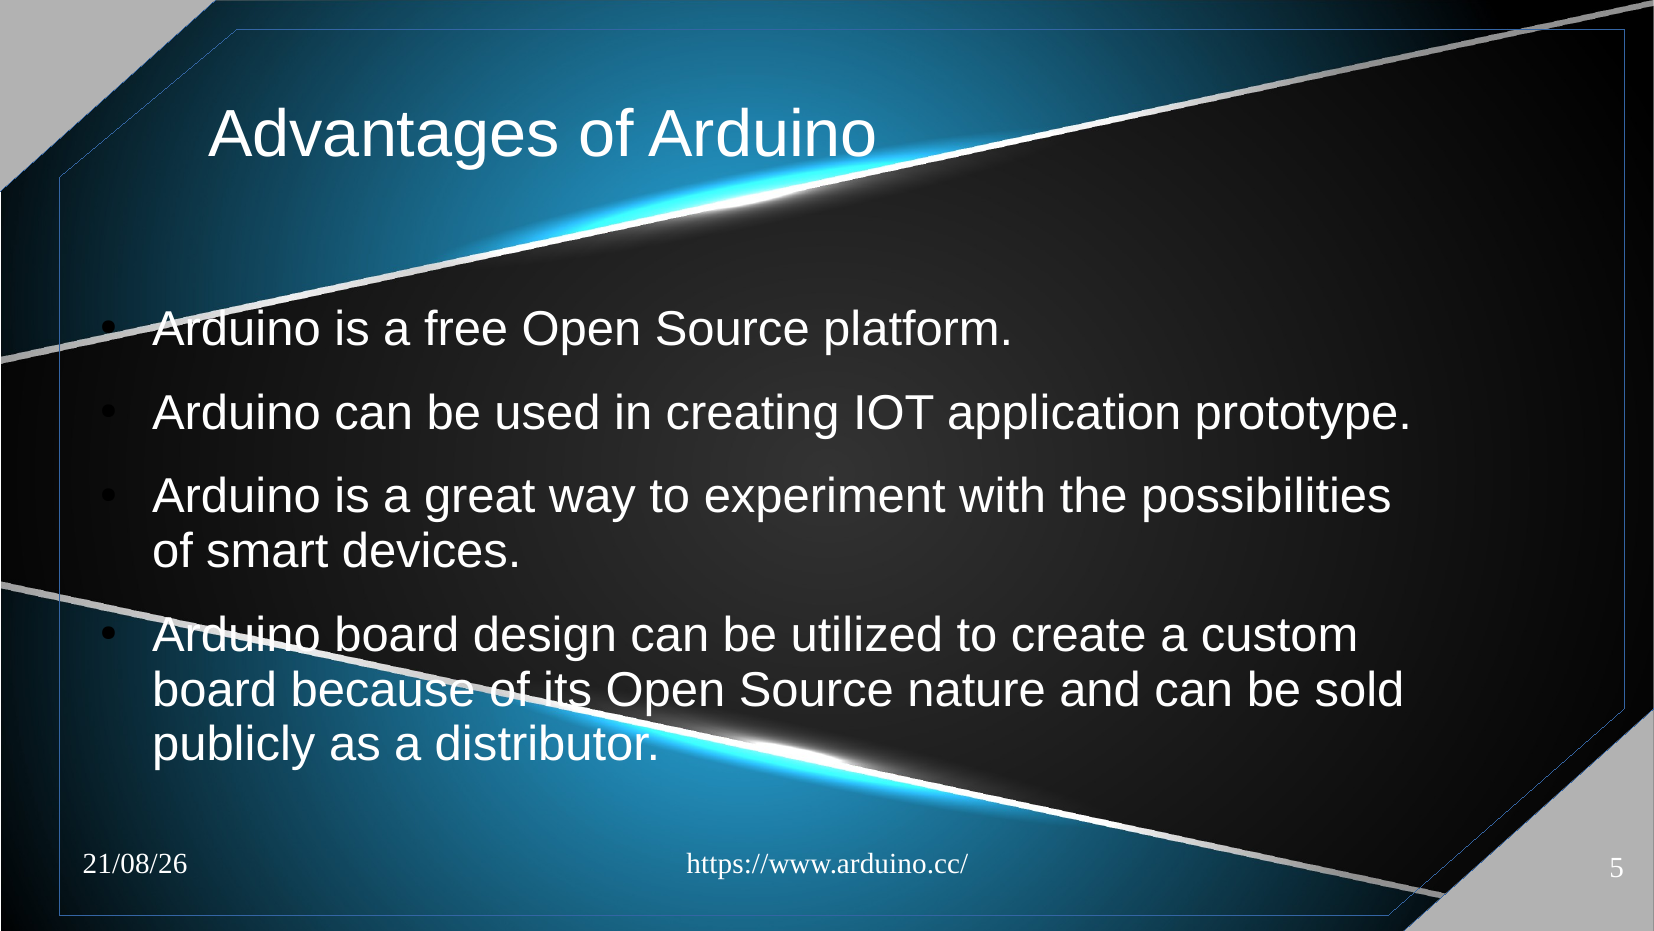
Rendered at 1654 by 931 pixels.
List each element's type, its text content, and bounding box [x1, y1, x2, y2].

picture [3, 2, 1652, 931]
list Arduino is a free Open Source platform. Arduino can be used in creating IOT application prototype. Arduino is a great way to experiment with the possibilities of smart devices. Arduino board design can be utilized to create a custom board because of its Open Source nature and can be sold publicly as a distributor. [82, 217, 1418, 827]
title Advantages of Arduino [200, 88, 886, 178]
